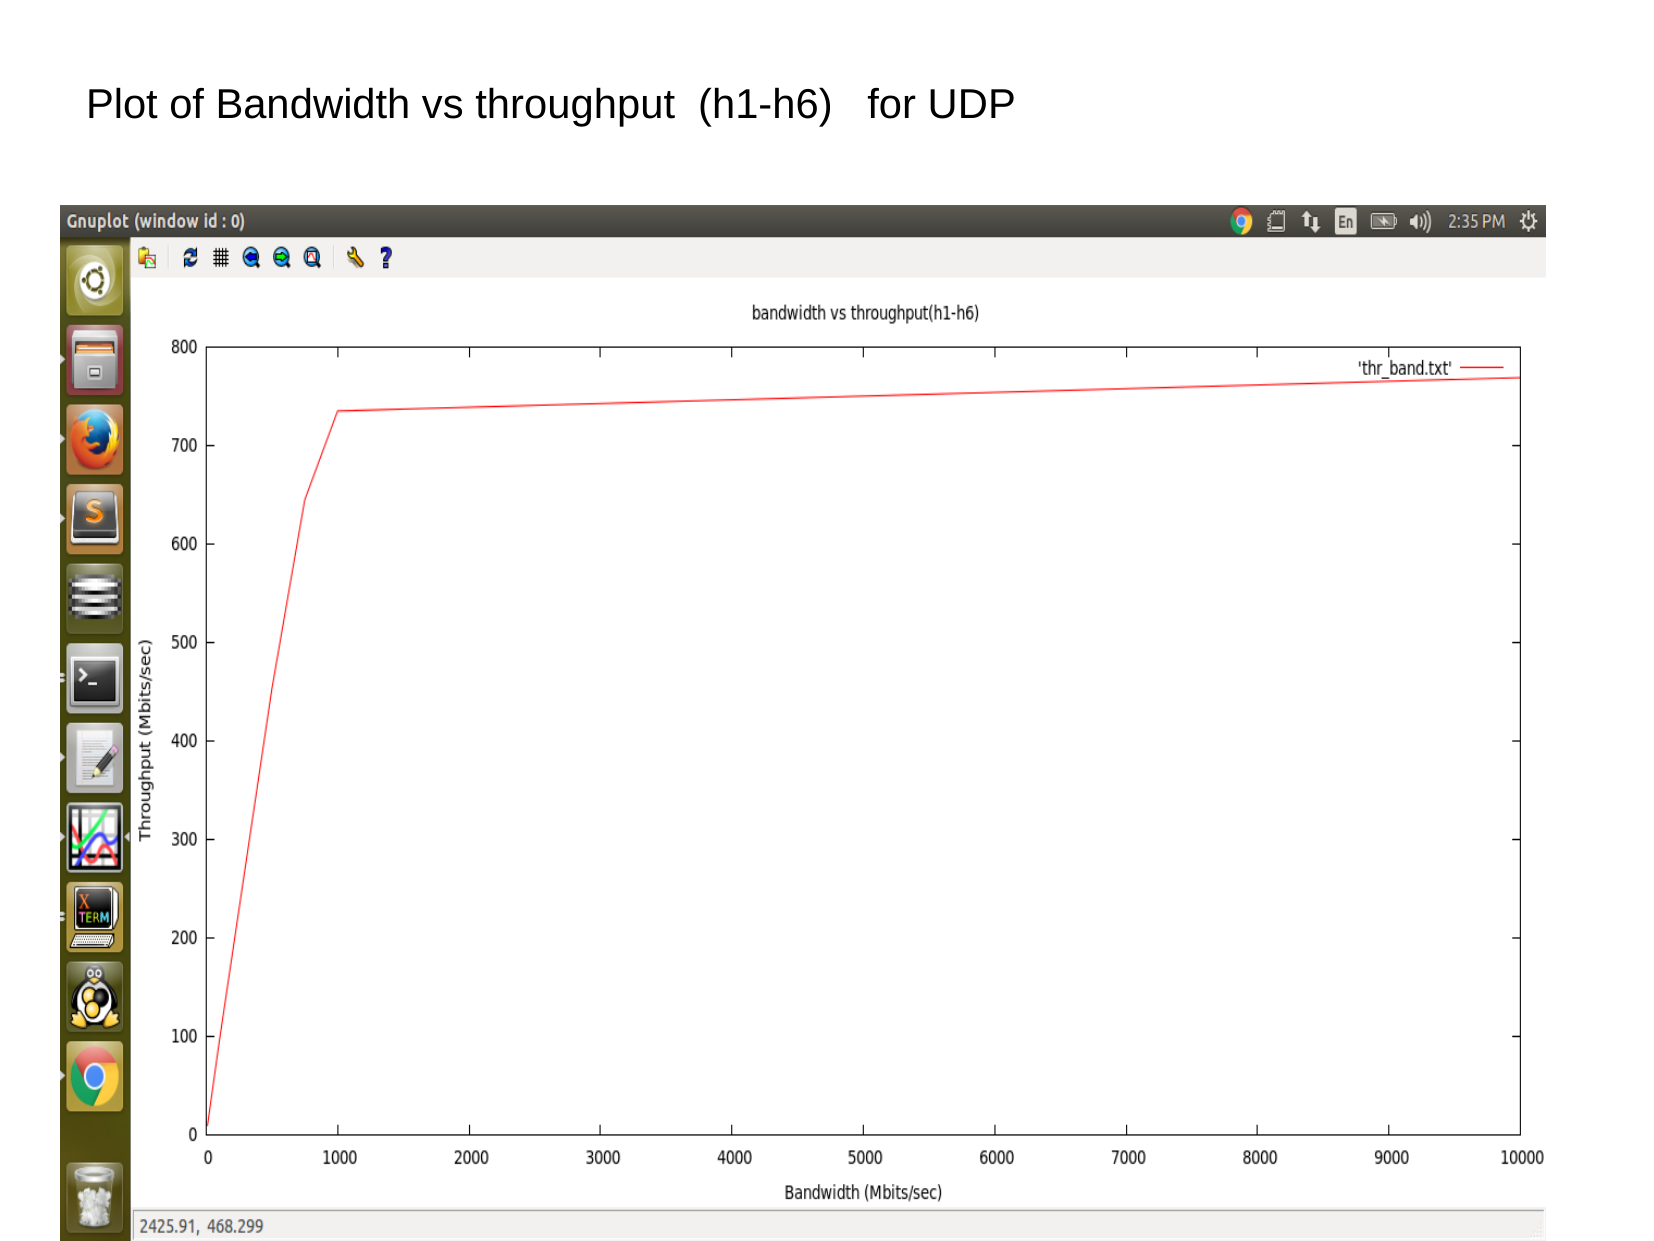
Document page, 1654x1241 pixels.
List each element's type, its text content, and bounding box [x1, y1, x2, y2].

picture [60, 205, 1546, 1241]
title Plot of Bandwidth vs throughput (h1-h6) for UDP [82, 49, 1571, 206]
